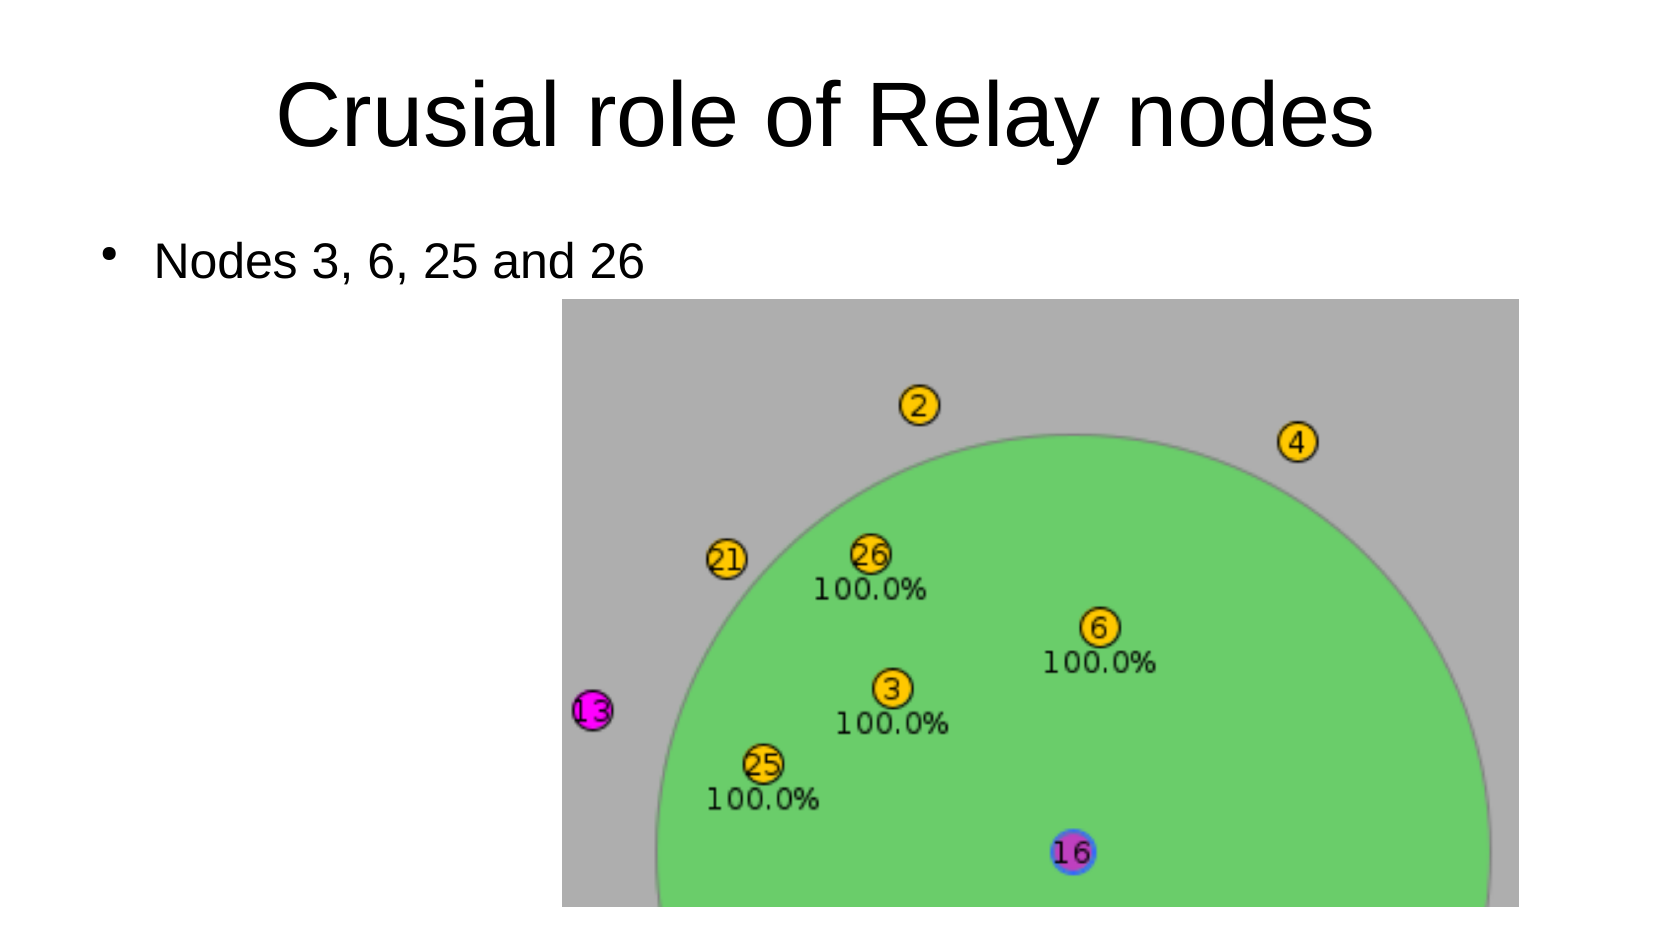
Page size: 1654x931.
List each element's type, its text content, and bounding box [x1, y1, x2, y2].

list Nodes 3, 6, 25 and 26 [82, 217, 1571, 758]
title Crusial role of Relay nodes [82, 37, 1571, 193]
picture [562, 299, 1519, 907]
